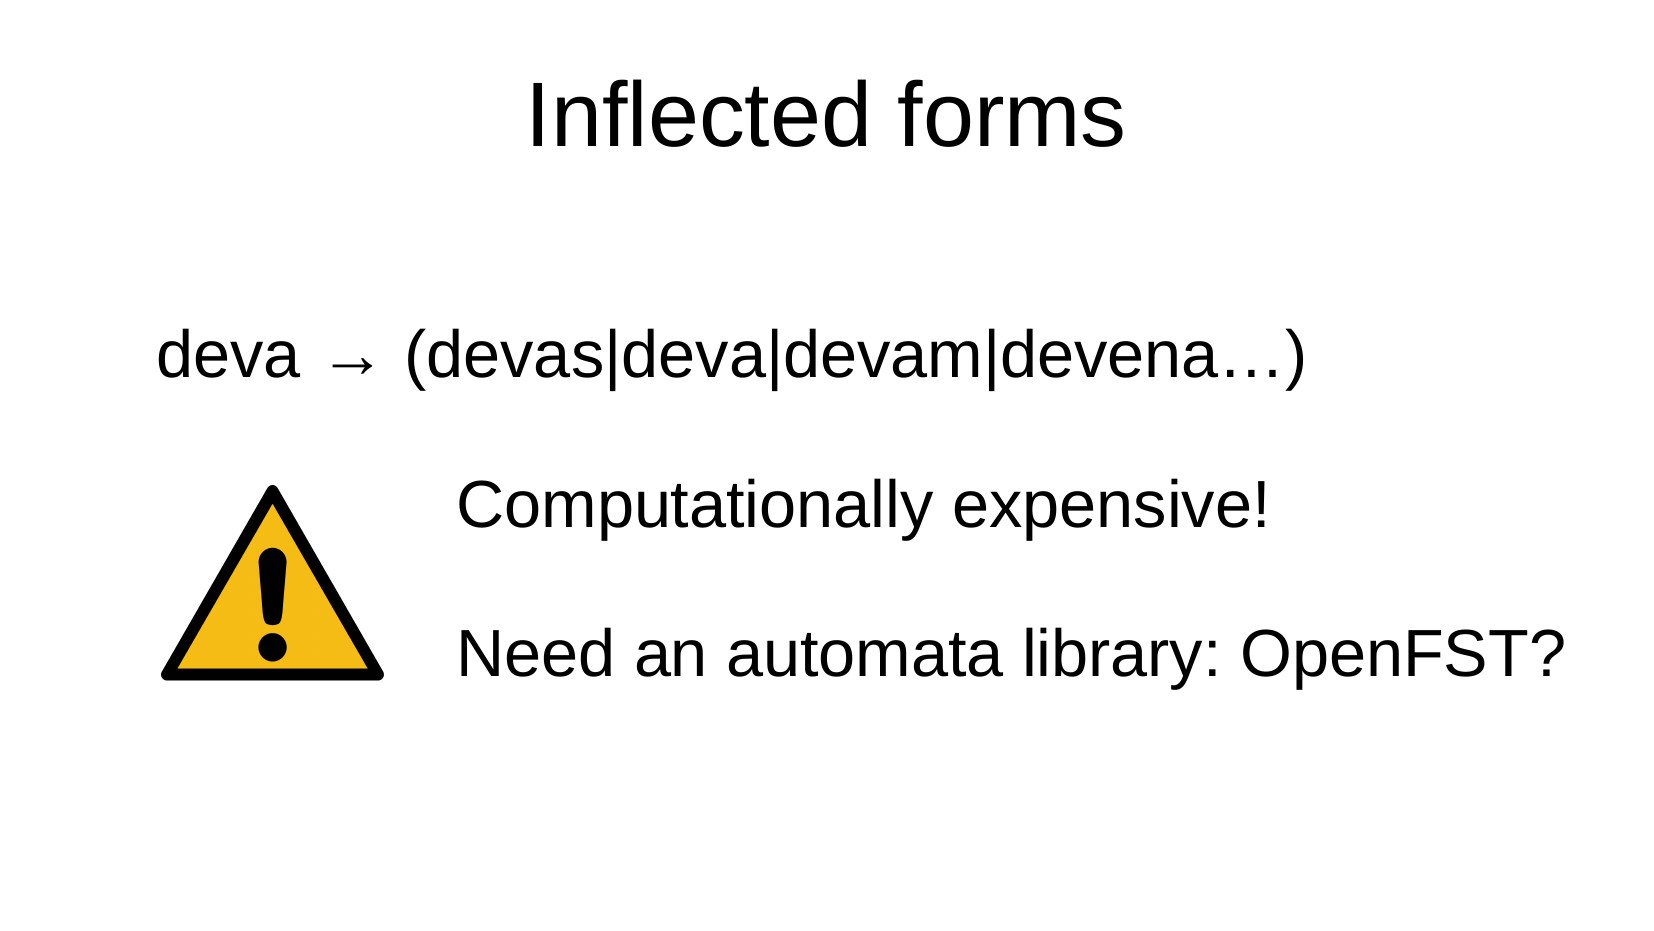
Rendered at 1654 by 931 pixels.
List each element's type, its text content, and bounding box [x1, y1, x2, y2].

title Inflected forms [82, 37, 1571, 193]
picture [161, 485, 384, 681]
subtitle deva → (devas|deva|devam|devena…) Computationally expensive! Need an automata library: OpenFST? [82, 317, 1571, 815]
